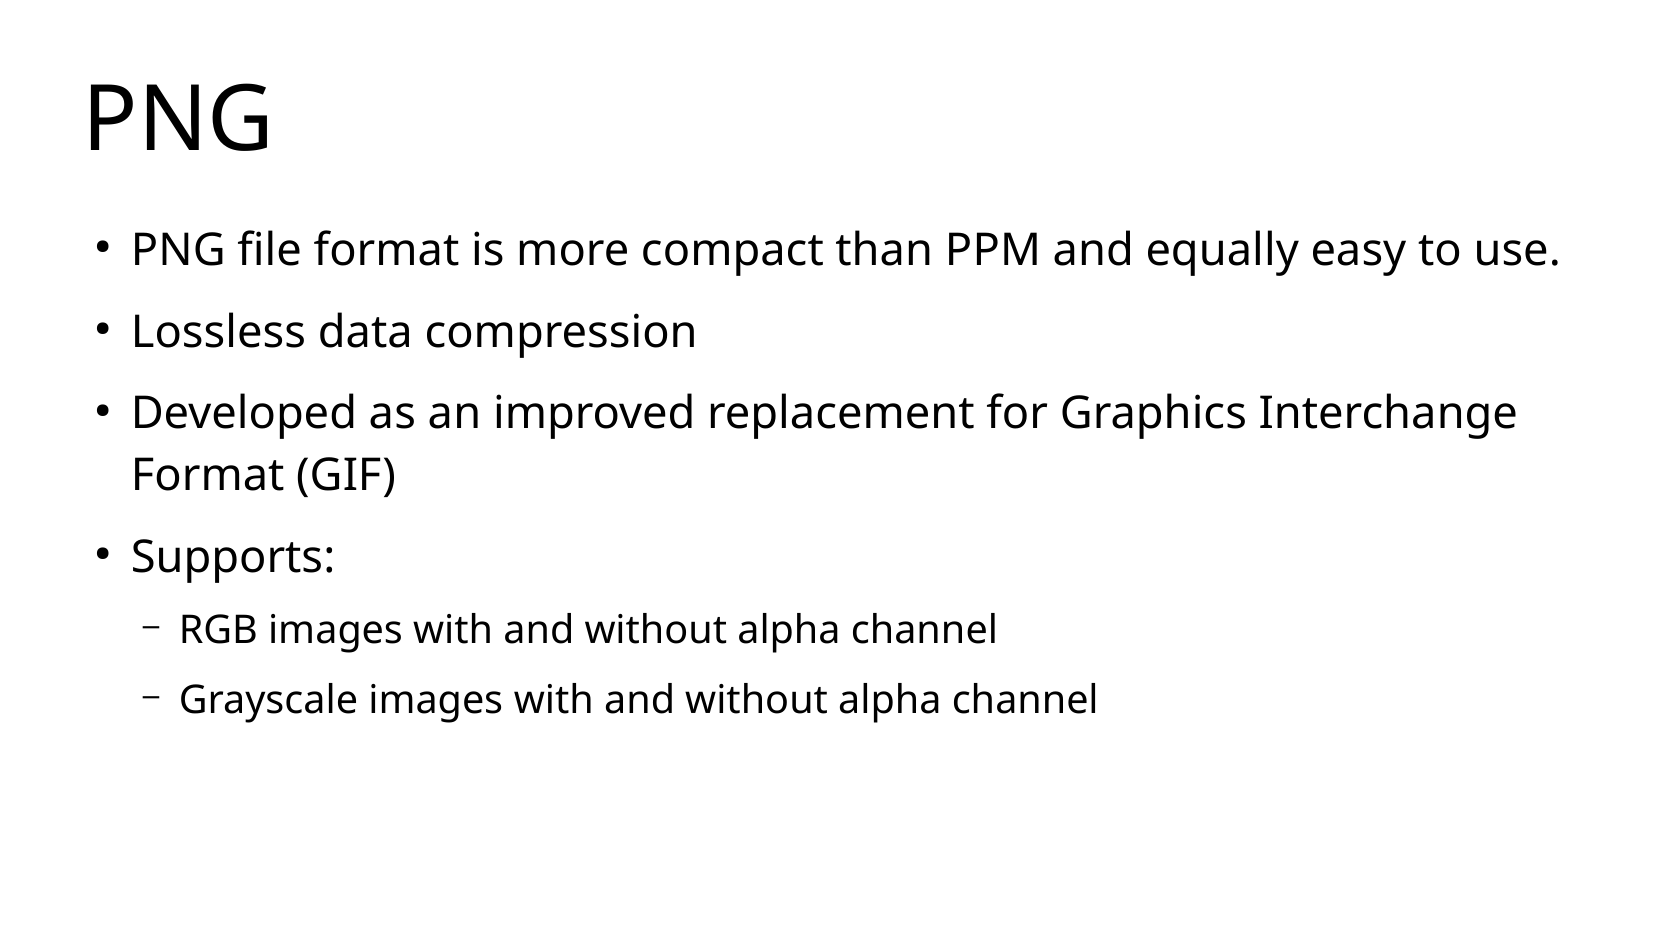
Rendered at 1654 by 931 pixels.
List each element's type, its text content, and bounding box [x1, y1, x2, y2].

title PNG [82, 37, 1571, 193]
list PNG file format is more compact than PPM and equally easy to use. Lossless data compression Developed as an improved replacement for Graphics Interchange Format (GIF) Supports: RGB images with and without alpha channel Grayscale images with and without alpha channel [82, 217, 1571, 758]
